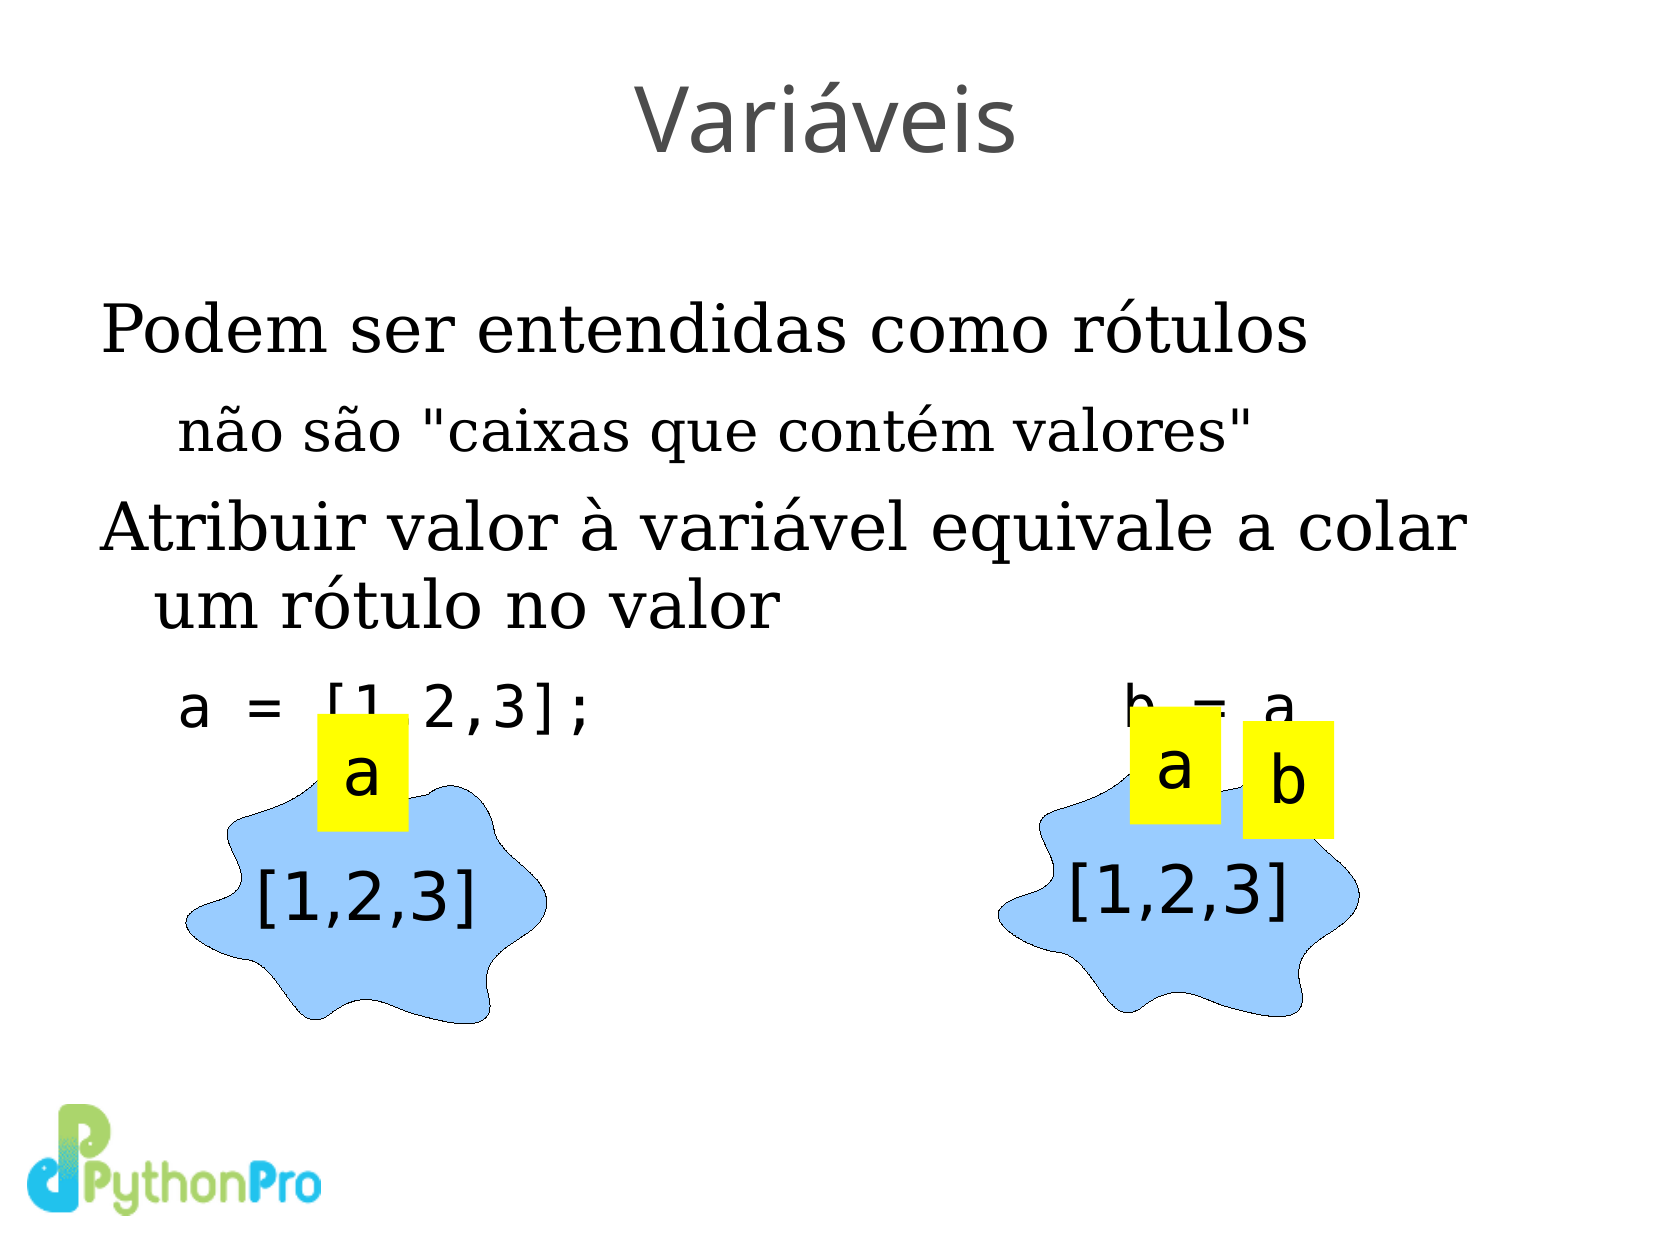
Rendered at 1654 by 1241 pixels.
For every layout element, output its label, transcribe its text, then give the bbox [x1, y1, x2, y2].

list [73, 355, 1618, 1137]
text_box a [1129, 706, 1222, 825]
list Podem ser entendidas como rótulos não são "caixas que contém valores" Atribuir valor à variável equivale a colar um rótulo no valor a = [1,2,3]; b = a [82, 290, 1571, 355]
text_box [1,2,3] [185, 780, 547, 1024]
picture [27, 1104, 321, 1216]
title Variáveis [82, 13, 1571, 222]
text_box a [317, 713, 409, 832]
text_box [1,2,3] [998, 774, 1360, 1017]
text_box b [1242, 721, 1335, 839]
